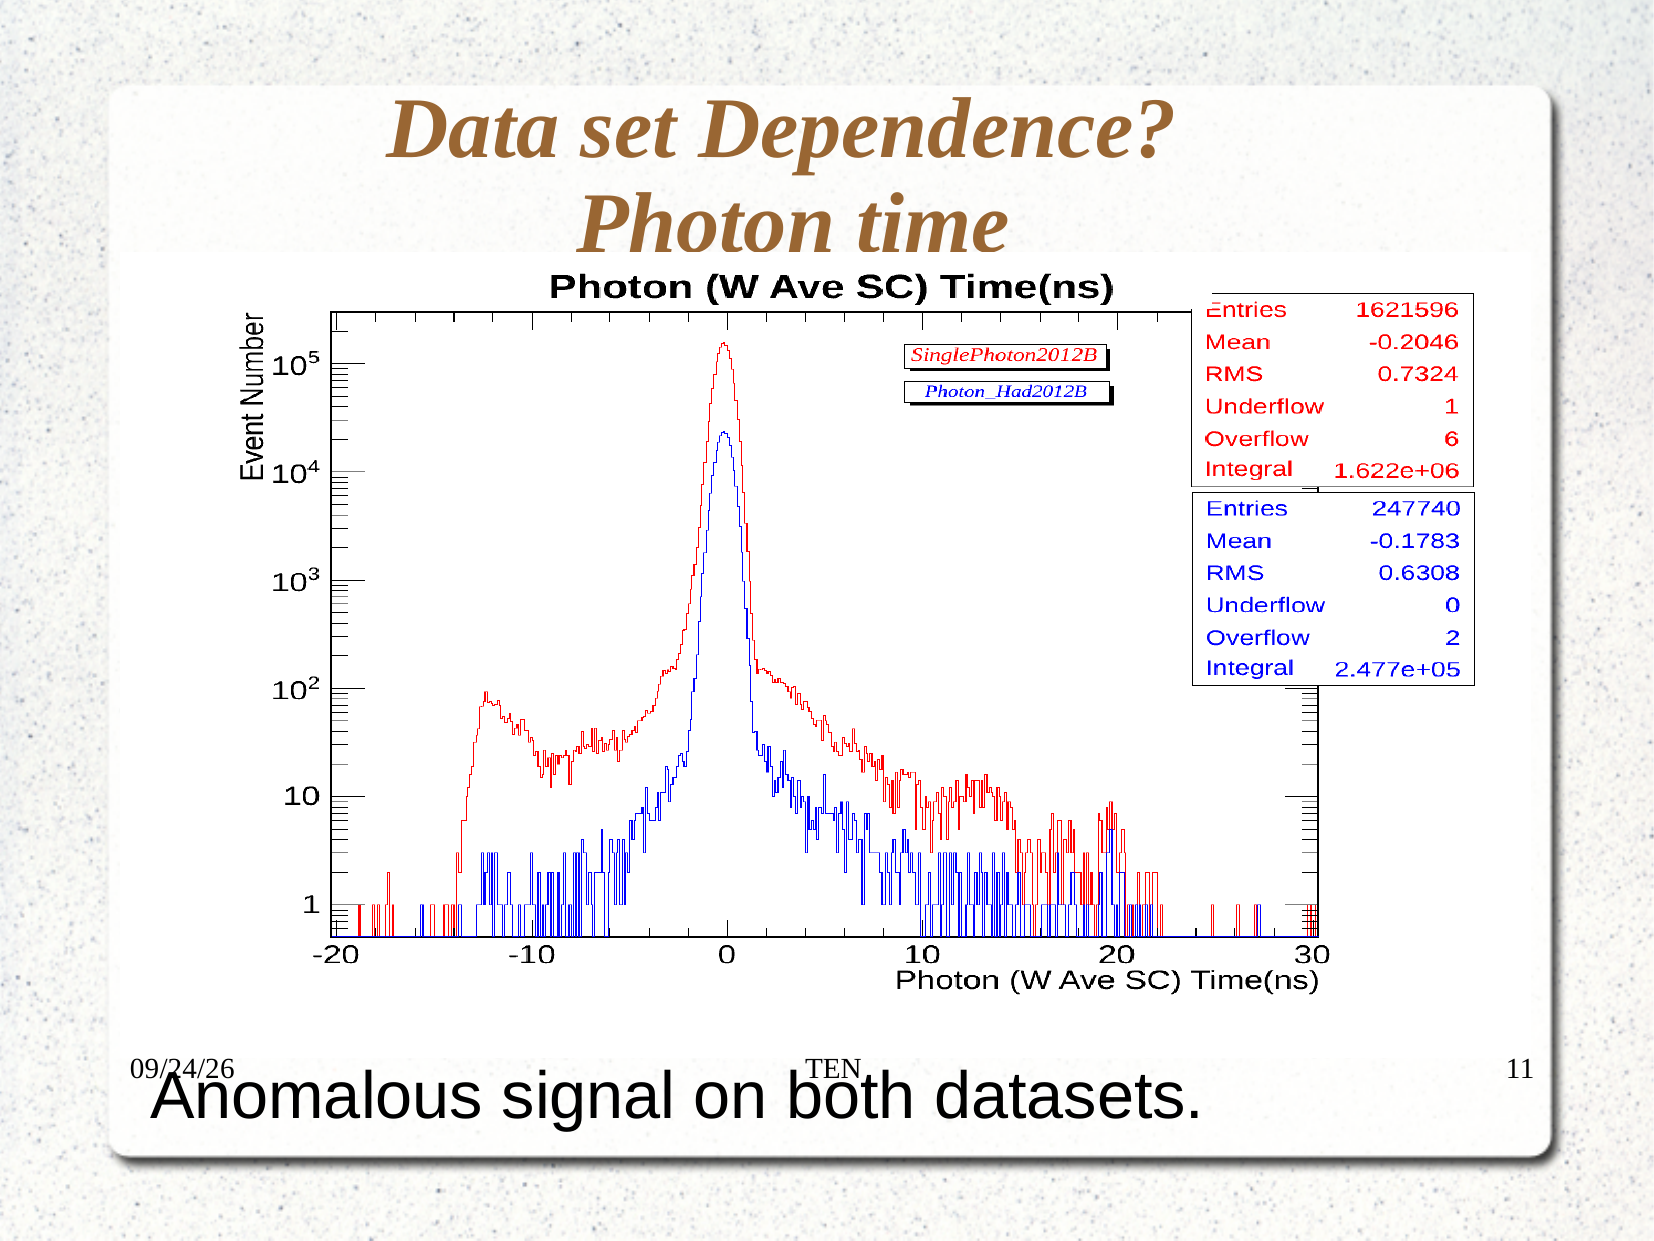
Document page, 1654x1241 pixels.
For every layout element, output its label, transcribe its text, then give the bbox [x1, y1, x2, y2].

subtitle Anomalous signal on both datasets. [150, 1058, 1231, 1133]
title Data set Dependence? Photon time [272, 80, 1293, 252]
picture [0, 0, 1654, 1241]
